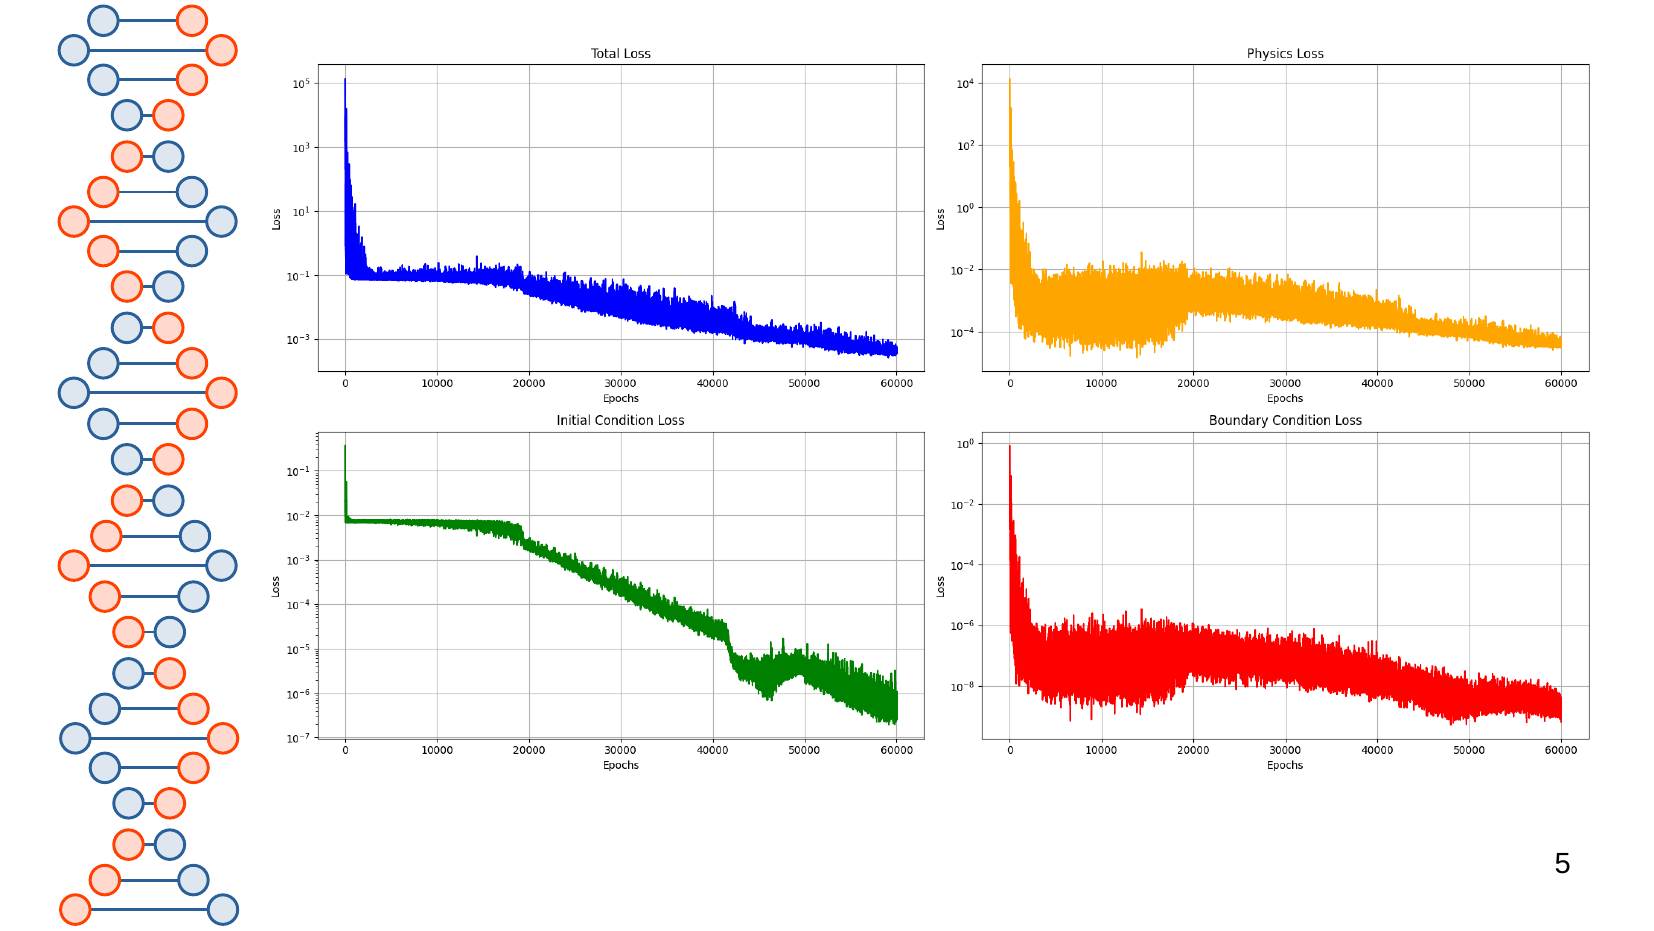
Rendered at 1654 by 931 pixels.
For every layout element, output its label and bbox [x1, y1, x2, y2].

picture [263, 40, 1595, 778]
